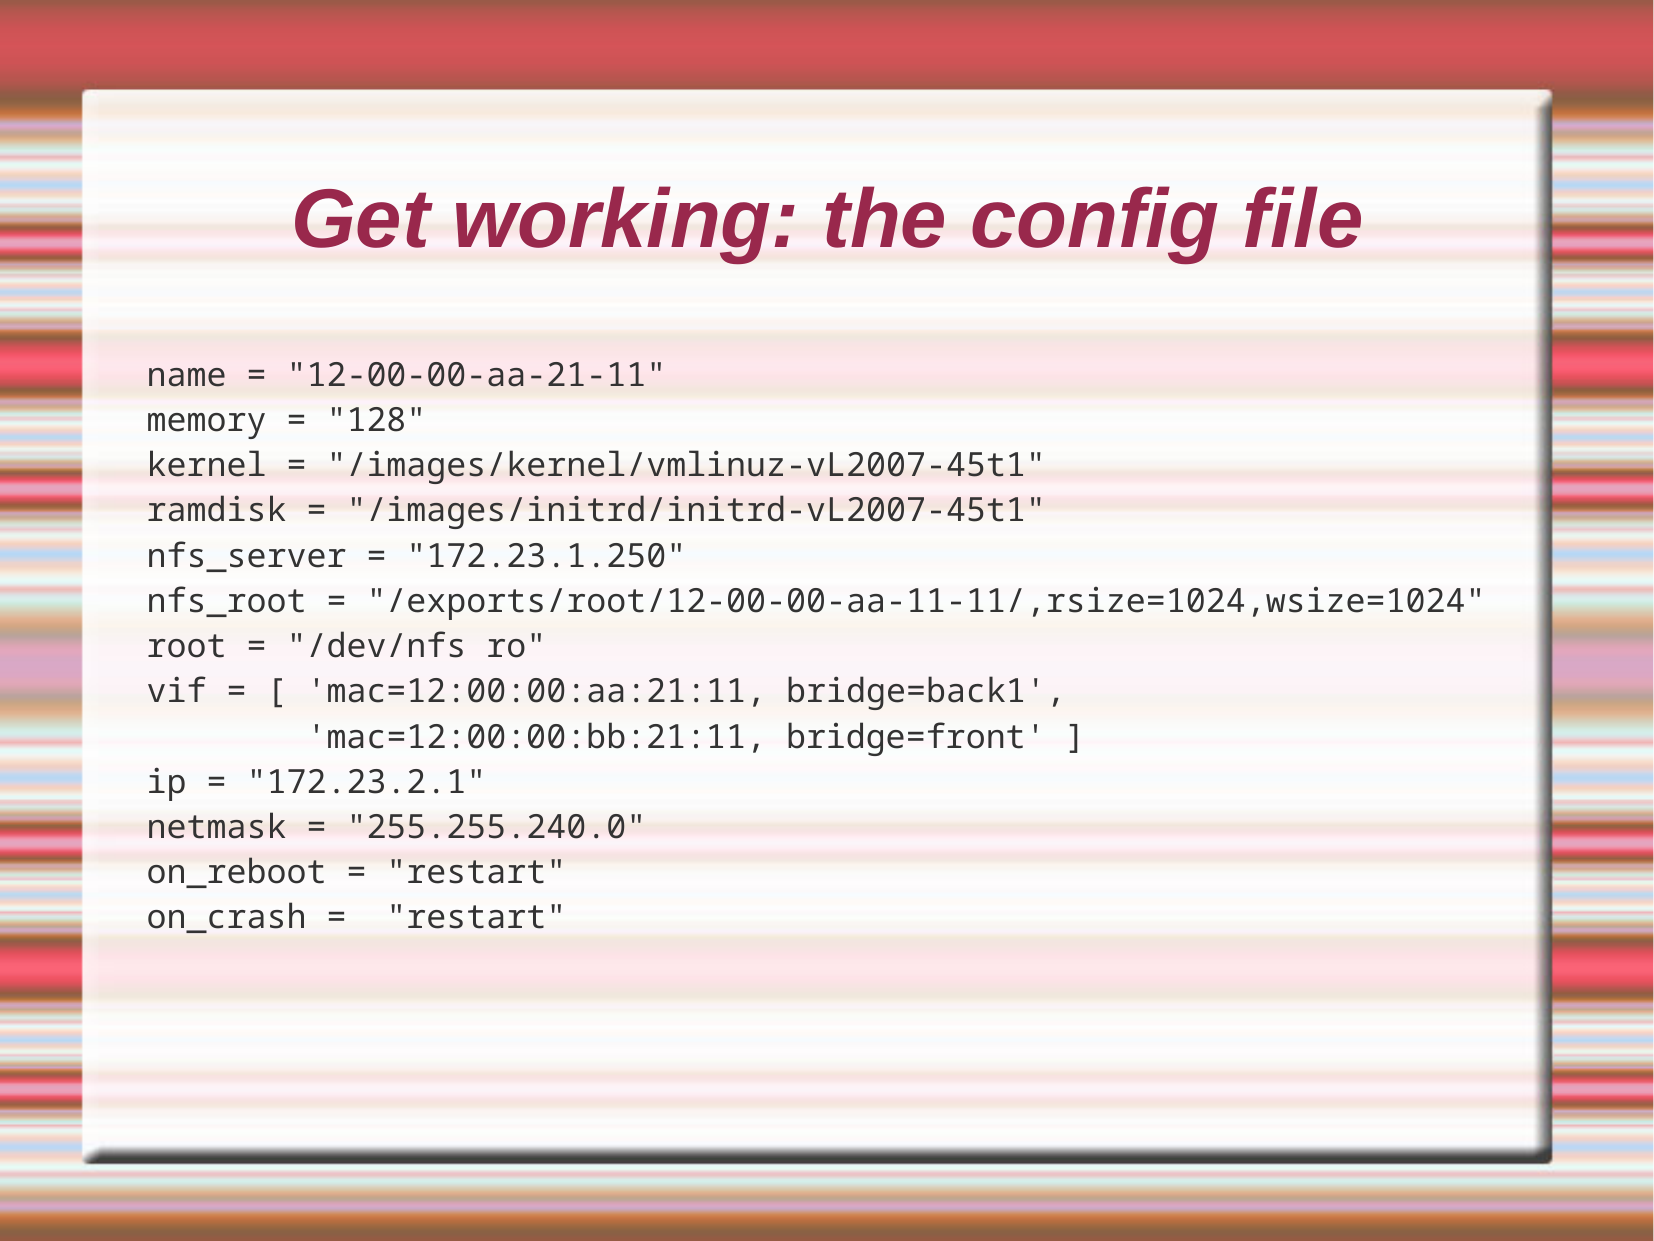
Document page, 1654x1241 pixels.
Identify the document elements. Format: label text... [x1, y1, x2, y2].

list name = "12-00-00-aa-21-11" memory = "128" kernel = "/images/kernel/vmlinuz-vL2007-45t1" ramdisk = "/images/initrd/initrd-vL2007-45t1" nfs_server = "172.23.1.250" nfs_root = "/exports/root/12-00-00-aa-11-11/,rsize=1024,wsize=1024" root = "/dev/nfs ro" vif = [ 'mac=12:00:00:aa:21:11, bridge=back1', 'mac=12:00:00:bb:21:11, bridge=front' ] ip = "172.23.2.1" netmask = "255.255.240.0" on_reboot = "restart" on_crash = "restart" [134, 350, 1516, 1133]
title Get working: the config file [121, 114, 1534, 322]
picture [0, 0, 1654, 1241]
